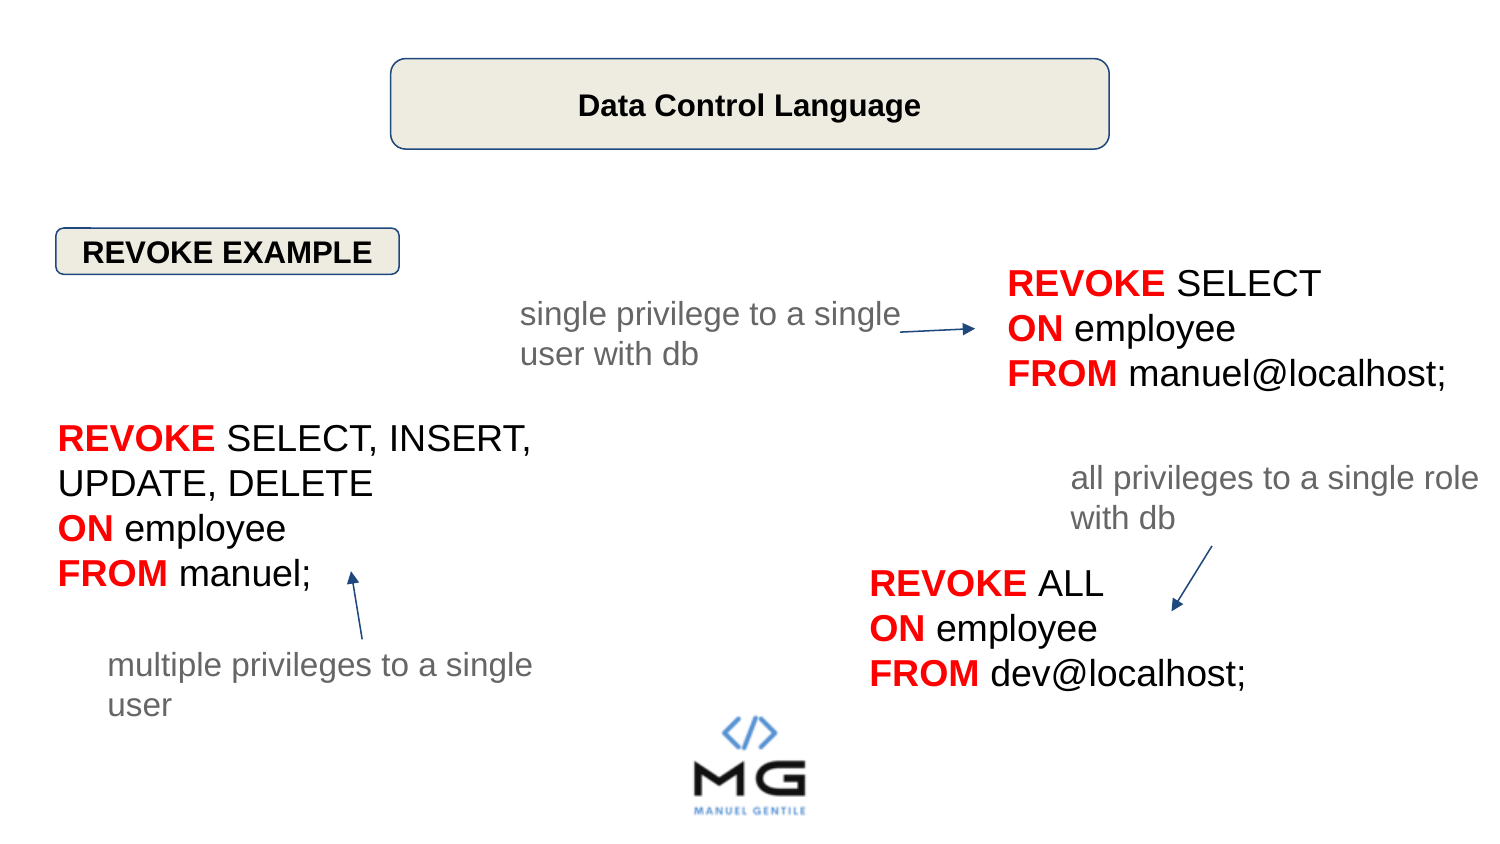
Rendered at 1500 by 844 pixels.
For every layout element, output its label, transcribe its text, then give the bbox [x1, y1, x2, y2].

text_box REVOKE SELECT ON employee FROM manuel@localhost; [992, 243, 1476, 416]
text_box all privileges to a single role with db [1055, 441, 1500, 544]
text_box multiple privileges to a single user [92, 628, 563, 731]
text_box REVOKE EXAMPLE [55, 228, 400, 275]
text_box single privilege to a single user with db [505, 277, 976, 380]
text_box Data Control Language [390, 58, 1110, 150]
text_box REVOKE SELECT, INSERT, UPDATE, DELETE ON employee FROM manuel; [42, 399, 858, 572]
text_box REVOKE ALL ON employee FROM dev@localhost; [854, 543, 1421, 716]
picture [671, 687, 829, 844]
